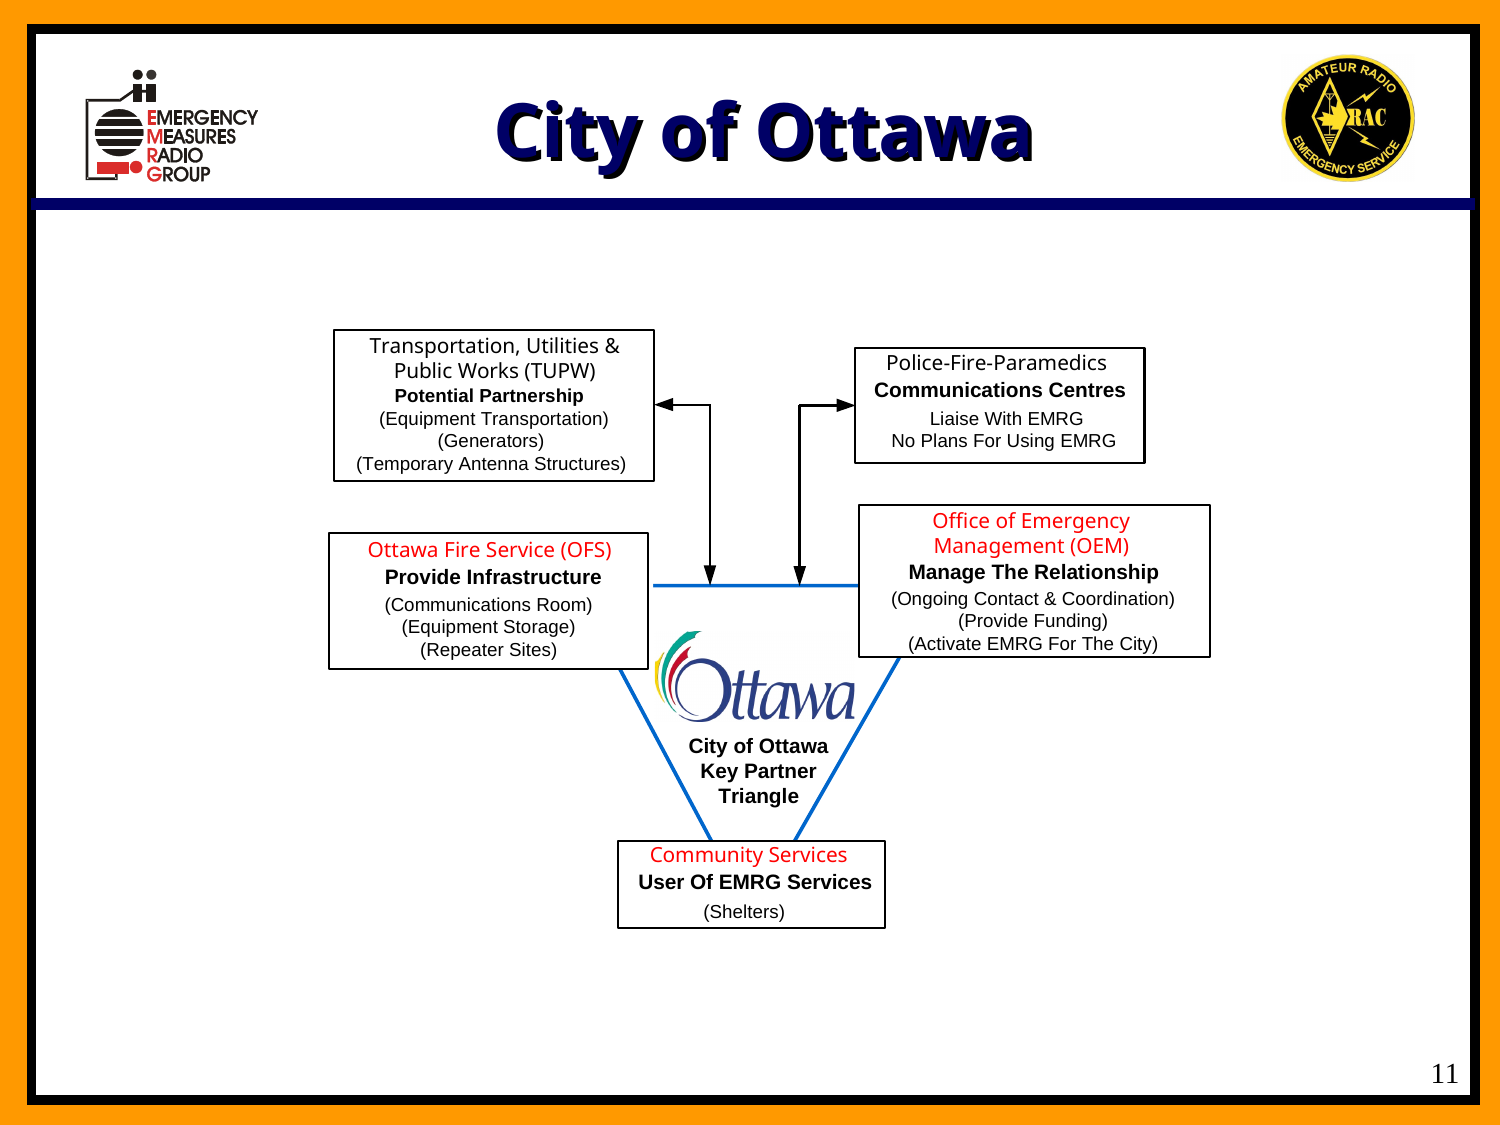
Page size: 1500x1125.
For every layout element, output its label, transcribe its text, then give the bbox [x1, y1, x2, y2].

text_box Potential Partnership [394, 383, 584, 406]
text_box Transportation, Utilities & Public Works (TUPW) [341, 333, 648, 384]
text_box [793, 566, 807, 587]
text_box Community Services [649, 841, 848, 867]
picture [1281, 54, 1415, 182]
text_box [703, 565, 717, 586]
text_box Police-Fire-Paramedics [886, 350, 1108, 376]
picture [654, 631, 855, 722]
text_box (Communications Room) (Equipment Storage) (Repeater Sites) [384, 592, 593, 660]
text_box Communications Centres [874, 377, 1127, 403]
text_box [330, 534, 647, 668]
text_box Manage The Relationship [908, 558, 1160, 584]
text_box [623, 533, 896, 776]
text_box (Equipment Transportation) (Generators) (Temporary Antenna Structures) [355, 406, 627, 474]
text_box [697, 808, 810, 840]
text_box City of Ottawa [320, 74, 1208, 181]
text_box [654, 397, 674, 412]
text_box Ottawa Fire Service (OFS) [367, 536, 612, 562]
text_box [335, 333, 653, 480]
text_box (Shelters) [703, 899, 786, 923]
text_box Office of Emergency Management (OEM) [884, 507, 1178, 559]
text_box User Of EMRG Services [638, 868, 873, 894]
text_box Provide Infrastructure [384, 563, 602, 589]
text_box [860, 506, 1209, 656]
text_box [619, 842, 884, 927]
text_box Liaise With EMRG No Plans For Using EMRG [891, 406, 1117, 452]
text_box [836, 349, 1143, 462]
text_box (Ongoing Contact & Coordination) (Provide Funding) (Activate EMRG For The City) [890, 586, 1176, 654]
text_box City of Ottawa Key Partner Triangle [680, 732, 837, 808]
